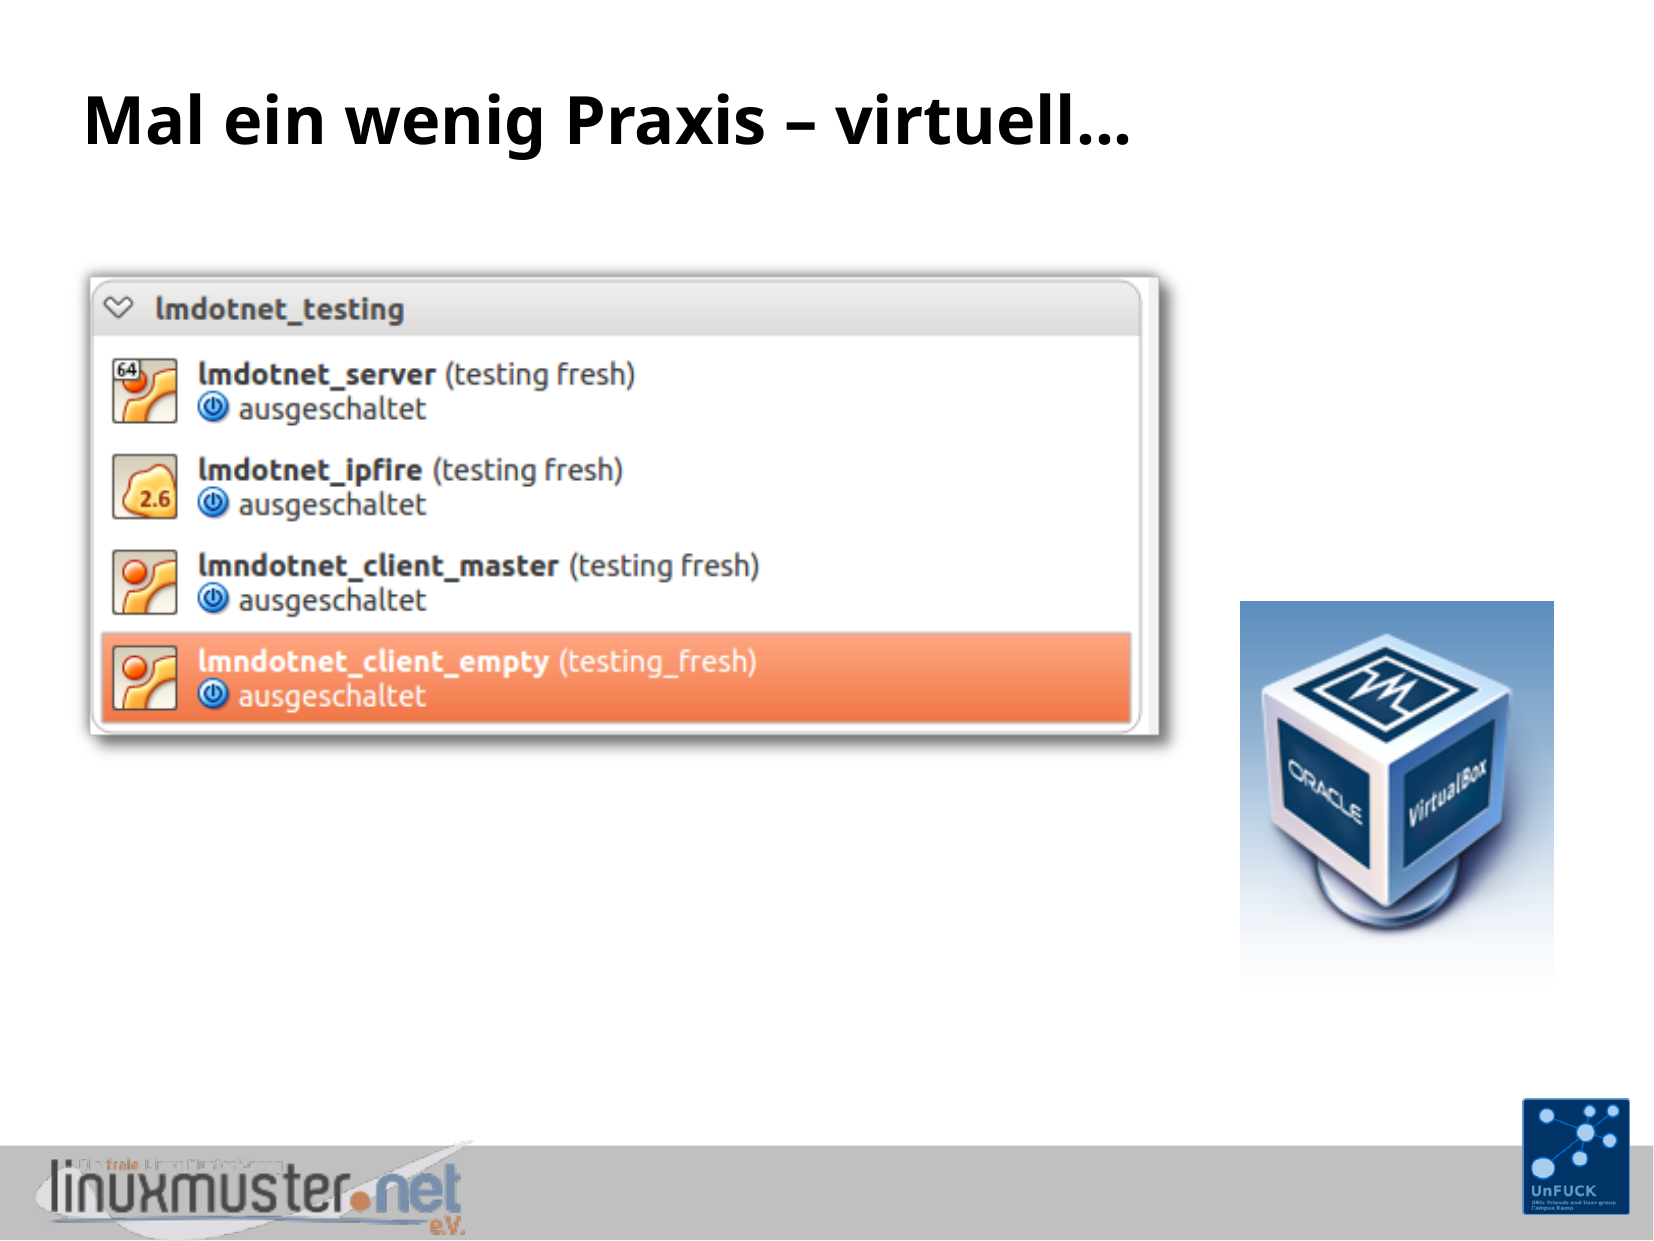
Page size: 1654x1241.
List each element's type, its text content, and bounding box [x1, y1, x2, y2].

picture [36, 1140, 473, 1241]
picture [70, 257, 1192, 768]
title Mal ein wenig Praxis – virtuell... [82, 49, 1571, 189]
picture [1522, 1098, 1630, 1215]
picture [1240, 601, 1554, 1004]
